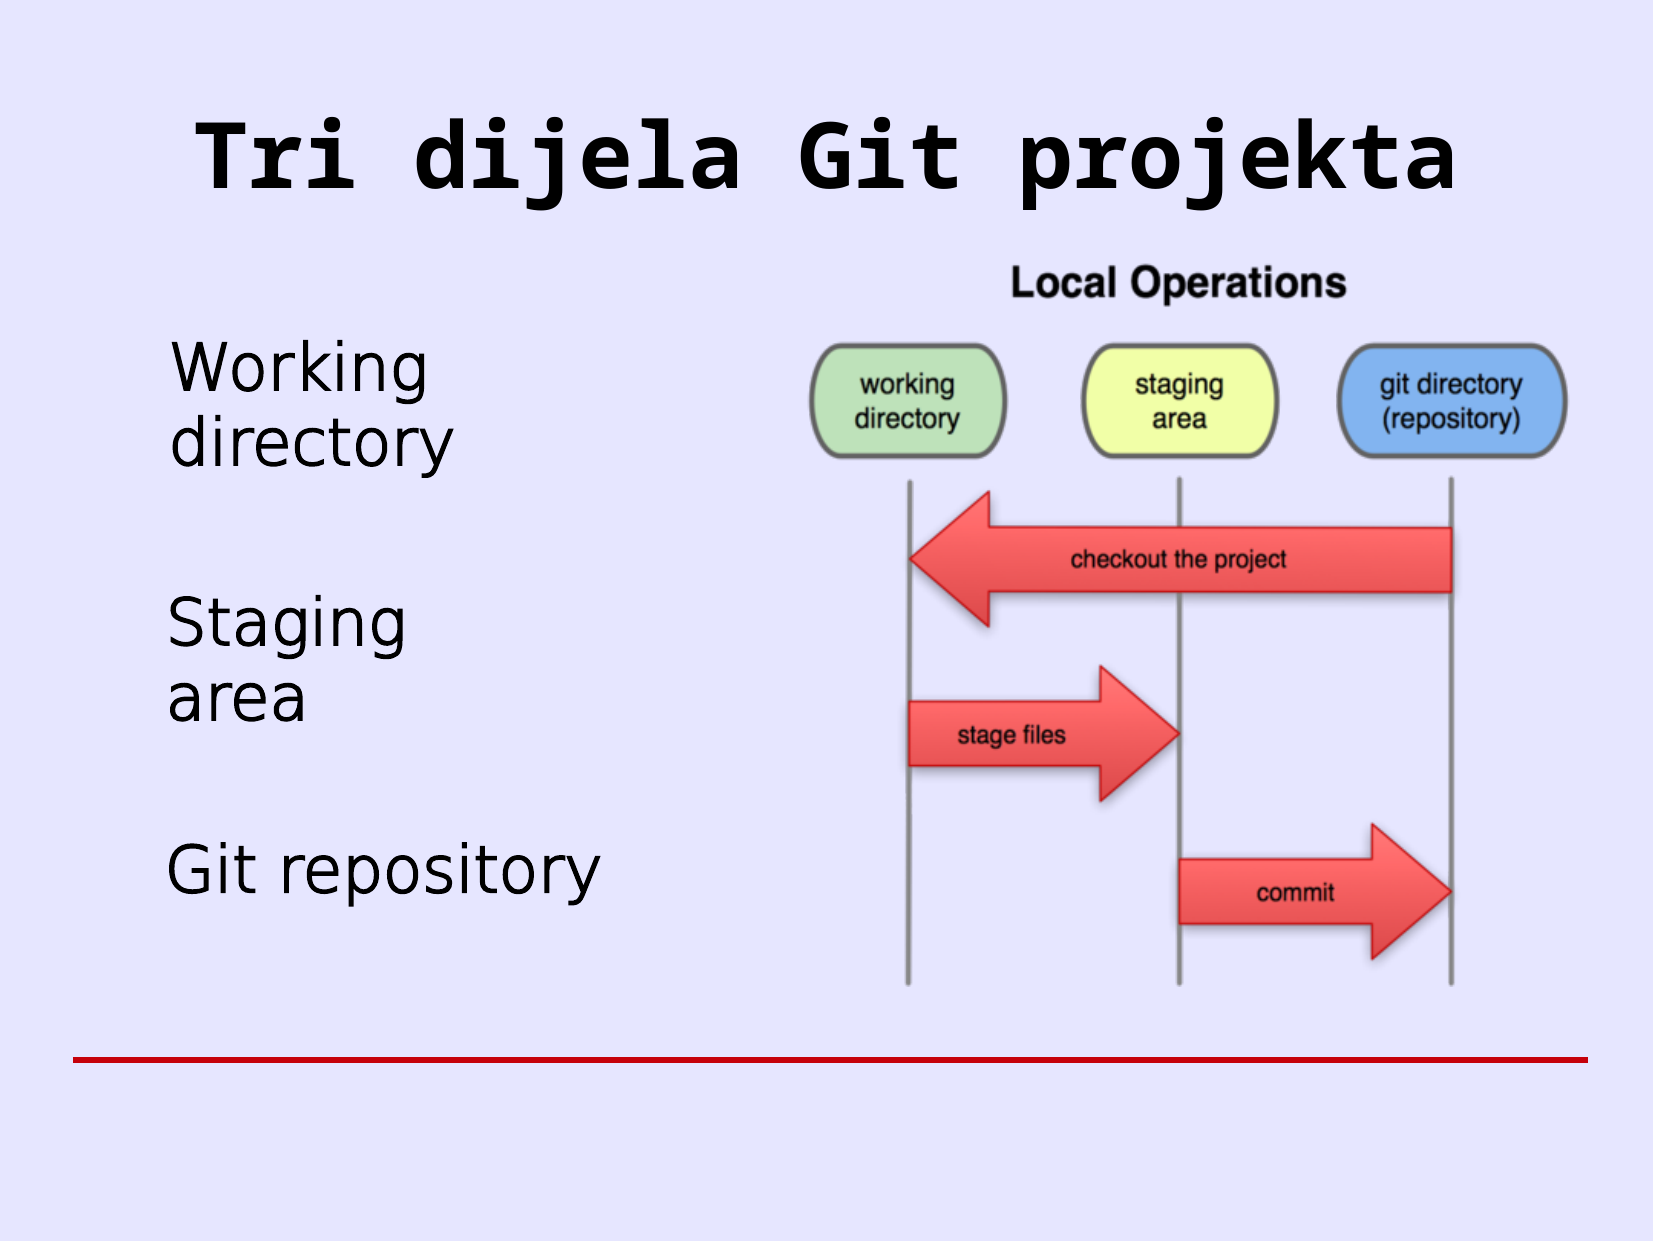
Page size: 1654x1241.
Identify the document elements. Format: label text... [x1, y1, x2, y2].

text_box Git repository [150, 825, 706, 915]
title Tri dijela Git projekta [82, 49, 1571, 257]
list Working directory [97, 330, 541, 509]
list Staging area [94, 585, 526, 751]
picture [805, 256, 1571, 991]
